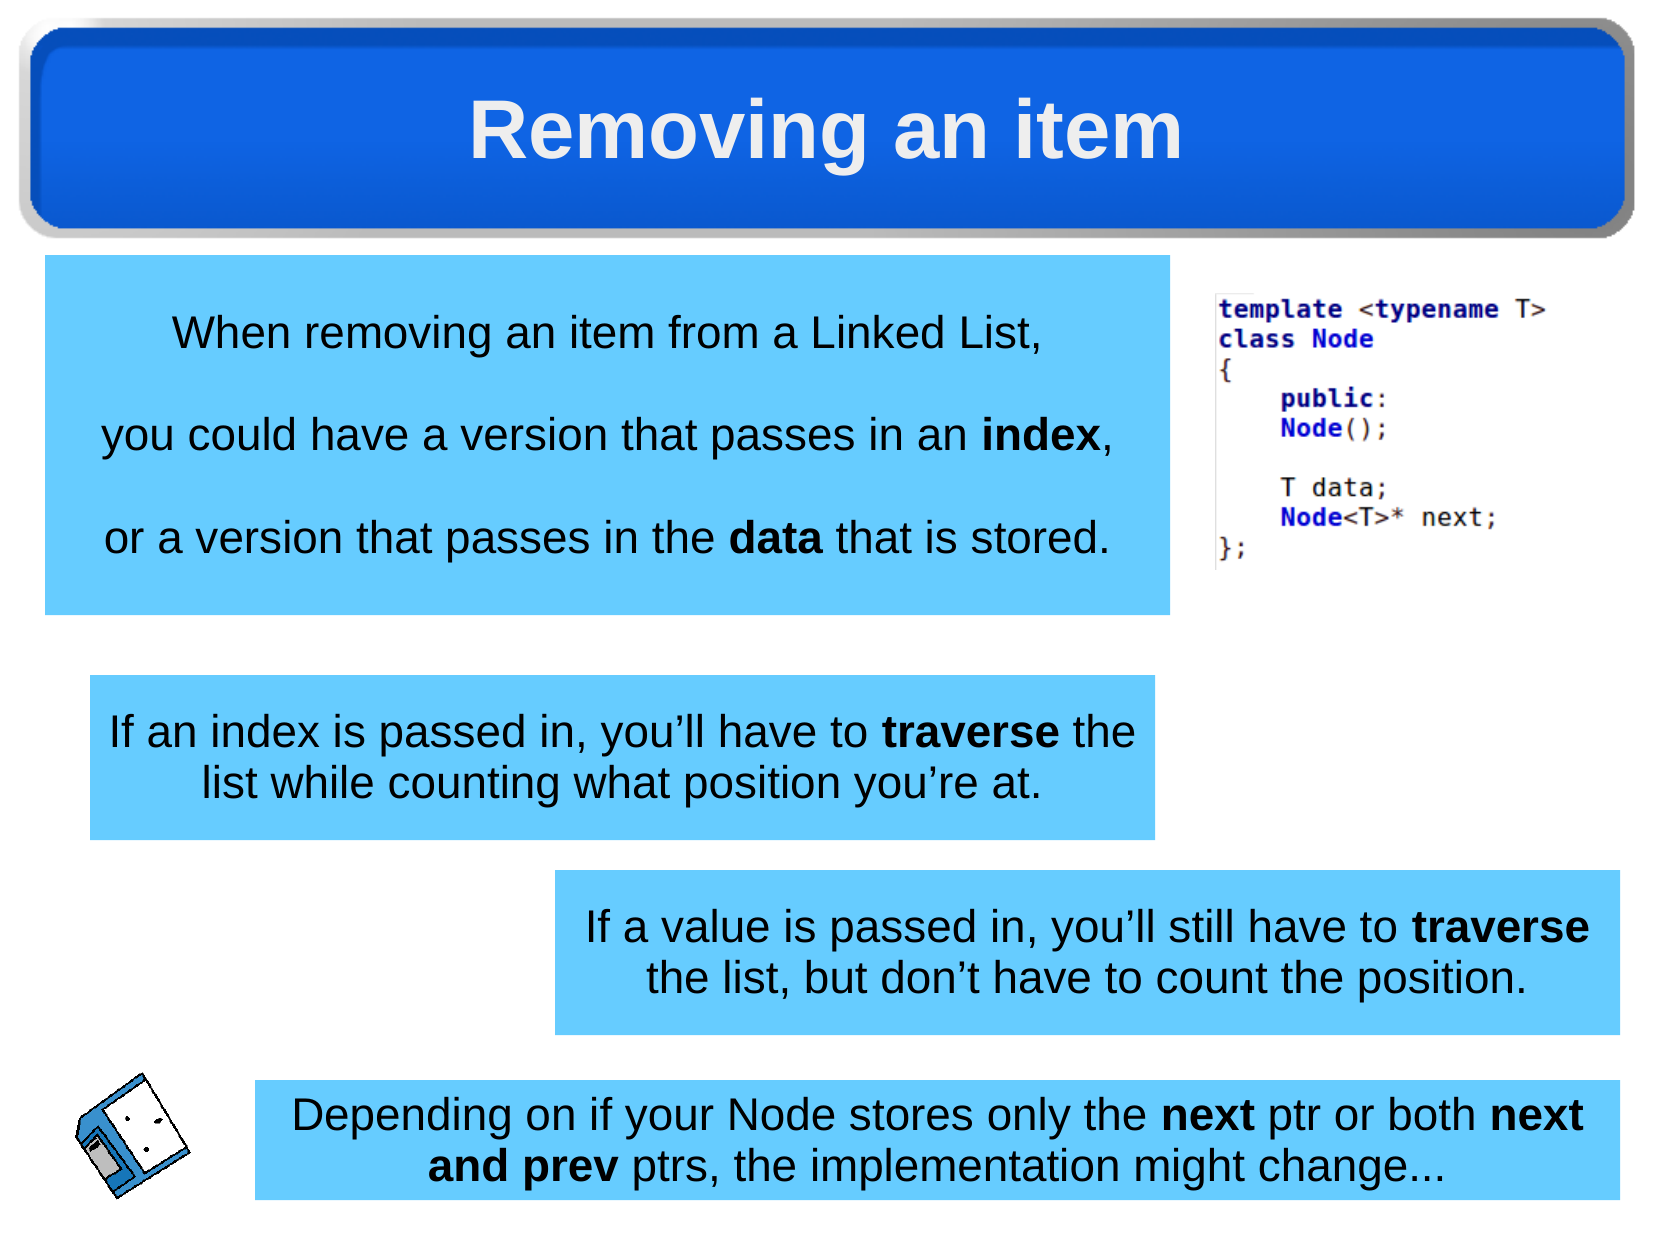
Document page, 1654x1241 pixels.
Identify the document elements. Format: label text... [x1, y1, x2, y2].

text_box If a value is passed in, you’ll still have to traverse the list, but don’t have to count the position. [555, 870, 1621, 1036]
text_box If an index is passed in, you’ll have to traverse the list while counting what position you’re at. [90, 675, 1156, 841]
title Removing an item [82, 49, 1571, 211]
picture [0, 0, 1654, 1241]
subtitle When removing an item from a Linked List, you could have a version that passes in an index, or a version that passes in the data that is stored. [45, 255, 1171, 616]
text_box Depending on if your Node stores only the next ptr or both next and prev ptrs, the implementation might change... [255, 1080, 1621, 1201]
